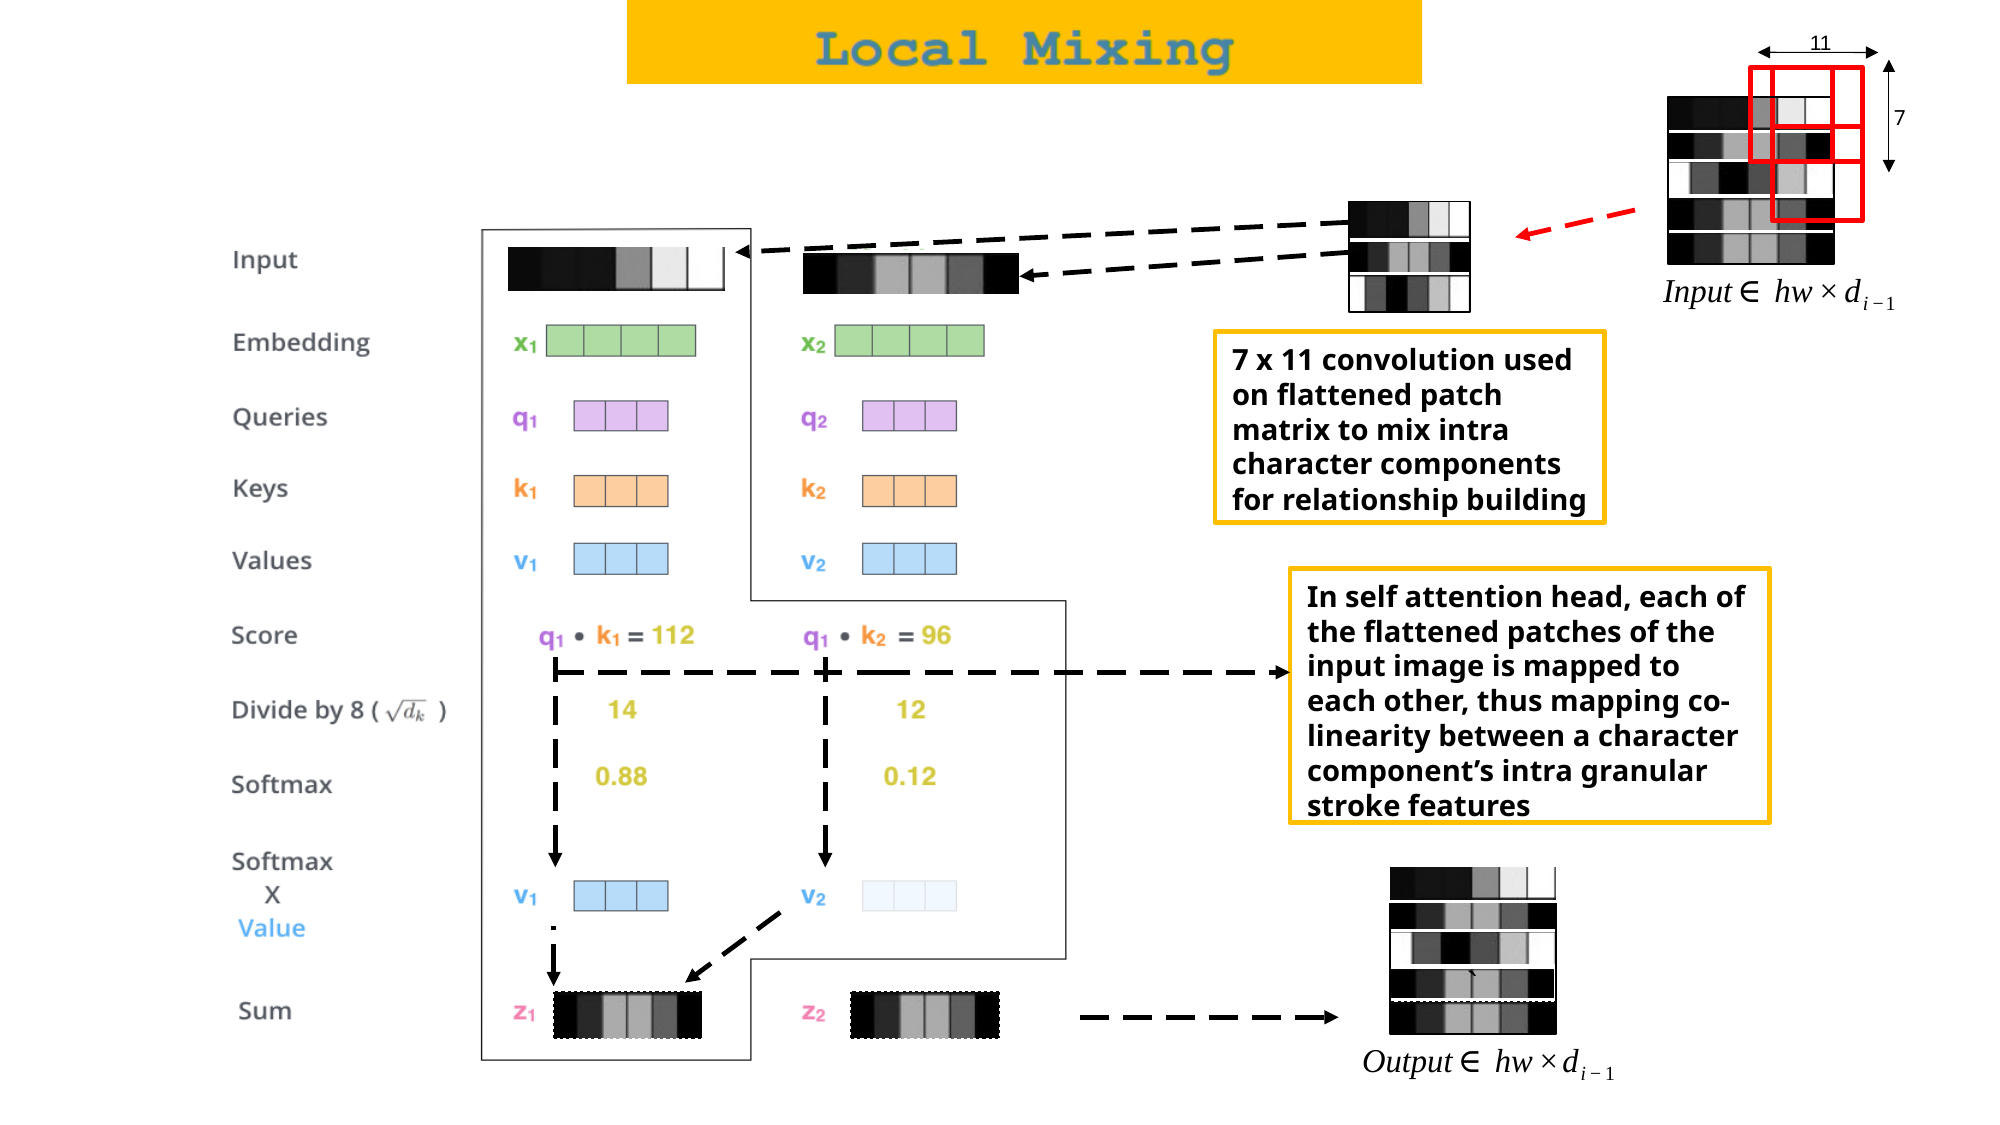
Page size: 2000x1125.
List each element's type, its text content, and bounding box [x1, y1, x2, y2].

picture [1775, 197, 1833, 218]
text_box [627, 0, 1423, 85]
picture [1669, 197, 1833, 230]
picture [1775, 98, 1830, 124]
text_box 11 [1795, 22, 1857, 51]
picture [1391, 903, 1555, 929]
picture [1350, 275, 1469, 311]
picture [1753, 98, 1770, 130]
picture [1350, 202, 1469, 239]
text_box In self attention head, each of the flattened patches of the input image is mapped to each other, thus mapping co-linearity between a character component’s intra granular stroke features [1290, 568, 1770, 823]
picture [1669, 133, 1748, 159]
picture [1350, 242, 1469, 272]
text_box ` [1391, 967, 1555, 1000]
picture [1391, 931, 1555, 965]
chart [1652, 273, 1903, 315]
picture [1669, 98, 1748, 130]
picture [1669, 233, 1833, 263]
picture [195, 204, 1111, 1078]
text_box 7 x 11 convolution used on flattened patch matrix to mix intra character components for relationship building [1215, 331, 1605, 523]
text_box 11 [1795, 53, 1857, 61]
picture [1775, 133, 1830, 159]
picture [1391, 1001, 1555, 1033]
picture [1389, 867, 1556, 900]
picture [1669, 161, 1770, 195]
picture [1753, 133, 1770, 159]
chart [1353, 1043, 1622, 1086]
picture [1775, 164, 1833, 195]
text_box 7 [1878, 97, 1921, 134]
